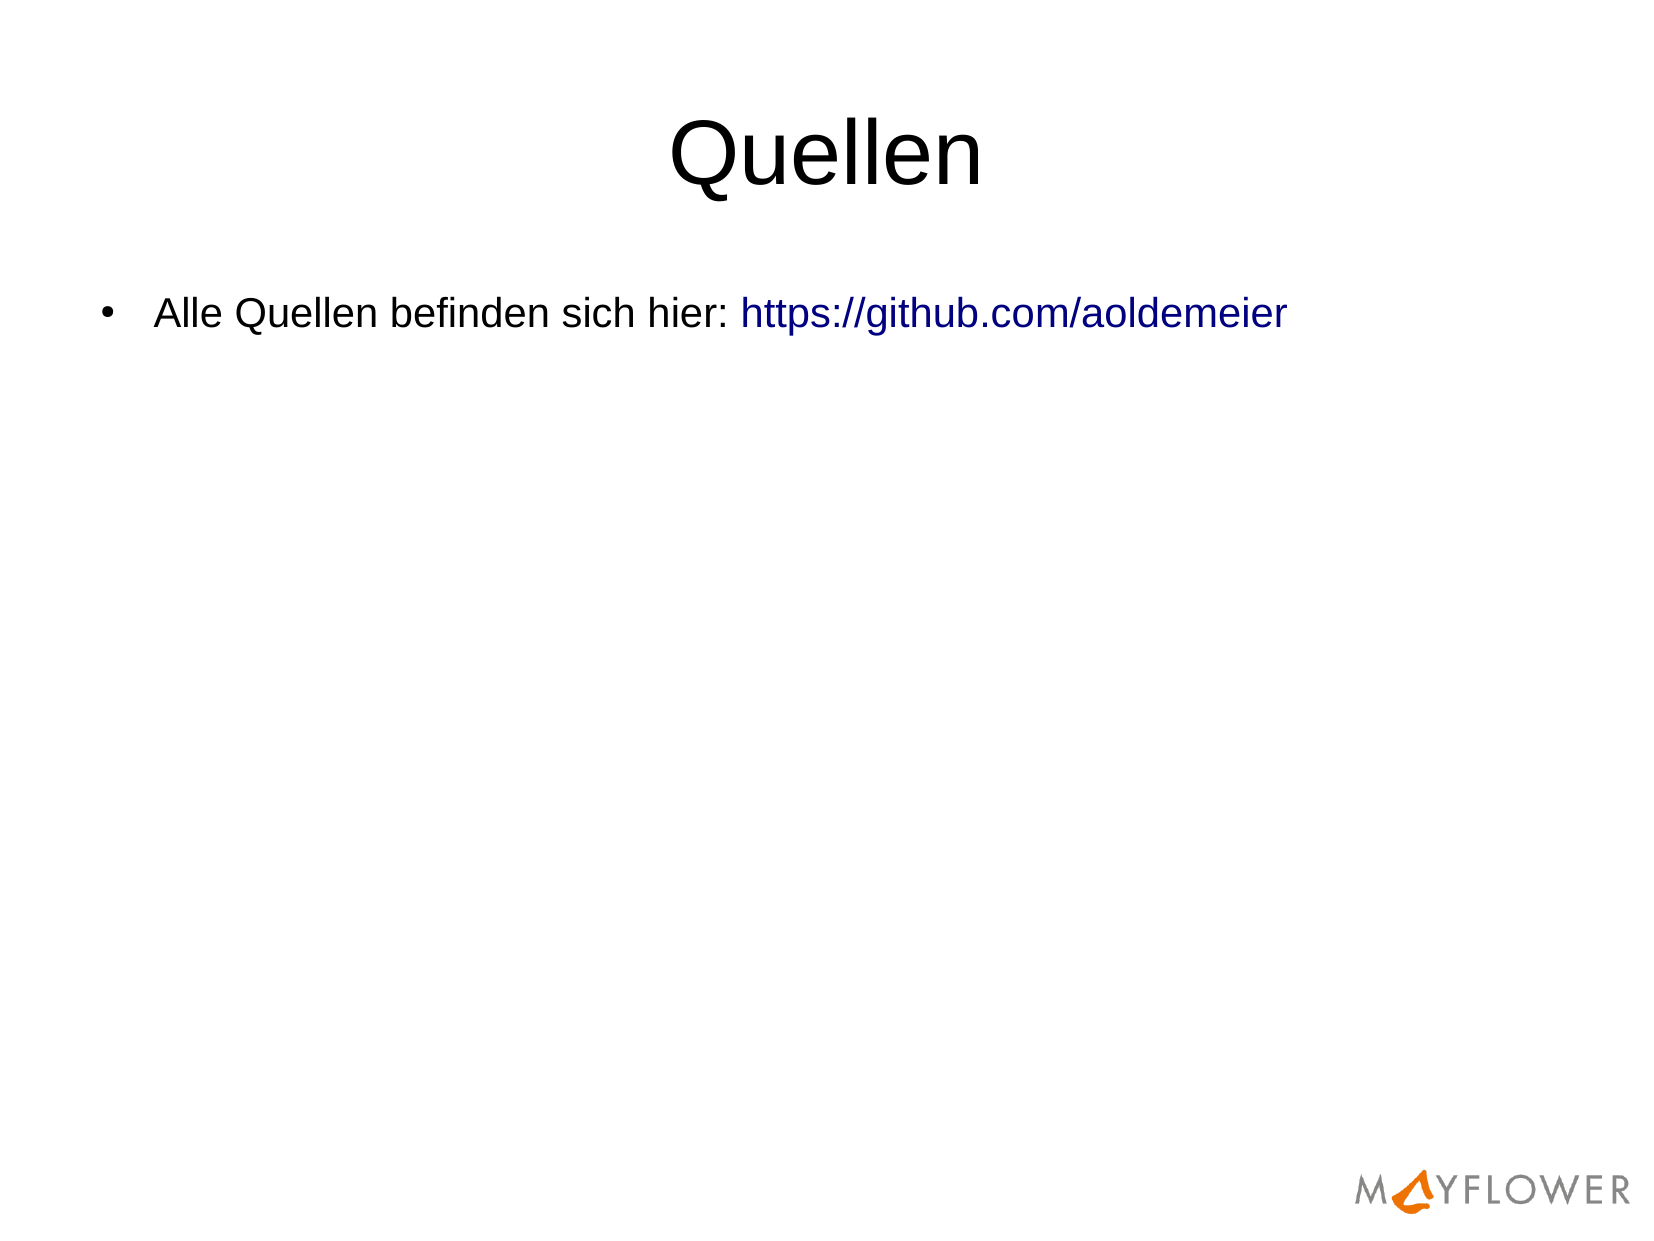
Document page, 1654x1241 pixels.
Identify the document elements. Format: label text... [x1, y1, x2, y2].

title Quellen [82, 49, 1571, 257]
list Alle Quellen befinden sich hier: https://github.com/aoldemeier [82, 290, 1571, 1010]
picture [1355, 1169, 1630, 1215]
